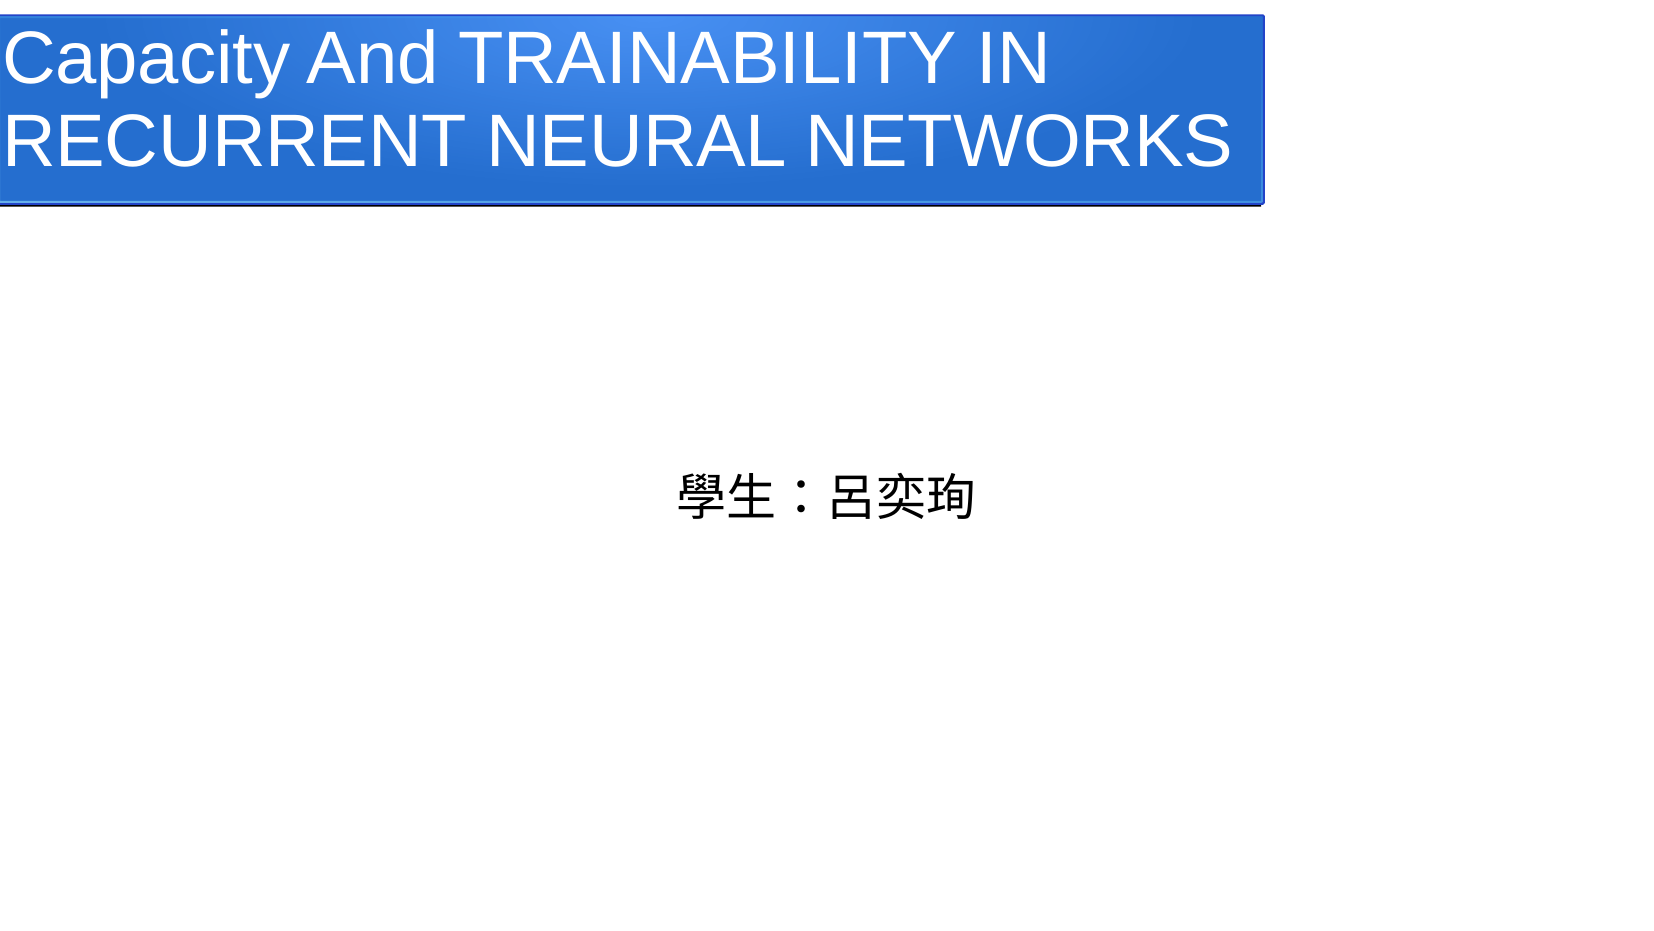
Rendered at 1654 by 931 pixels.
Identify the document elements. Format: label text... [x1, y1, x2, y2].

title Capacity And TRAINABILITY IN RECURRENT NEURAL NETWORKS [2, 0, 1264, 201]
subtitle 學生：呂奕珣 [82, 224, 1571, 764]
